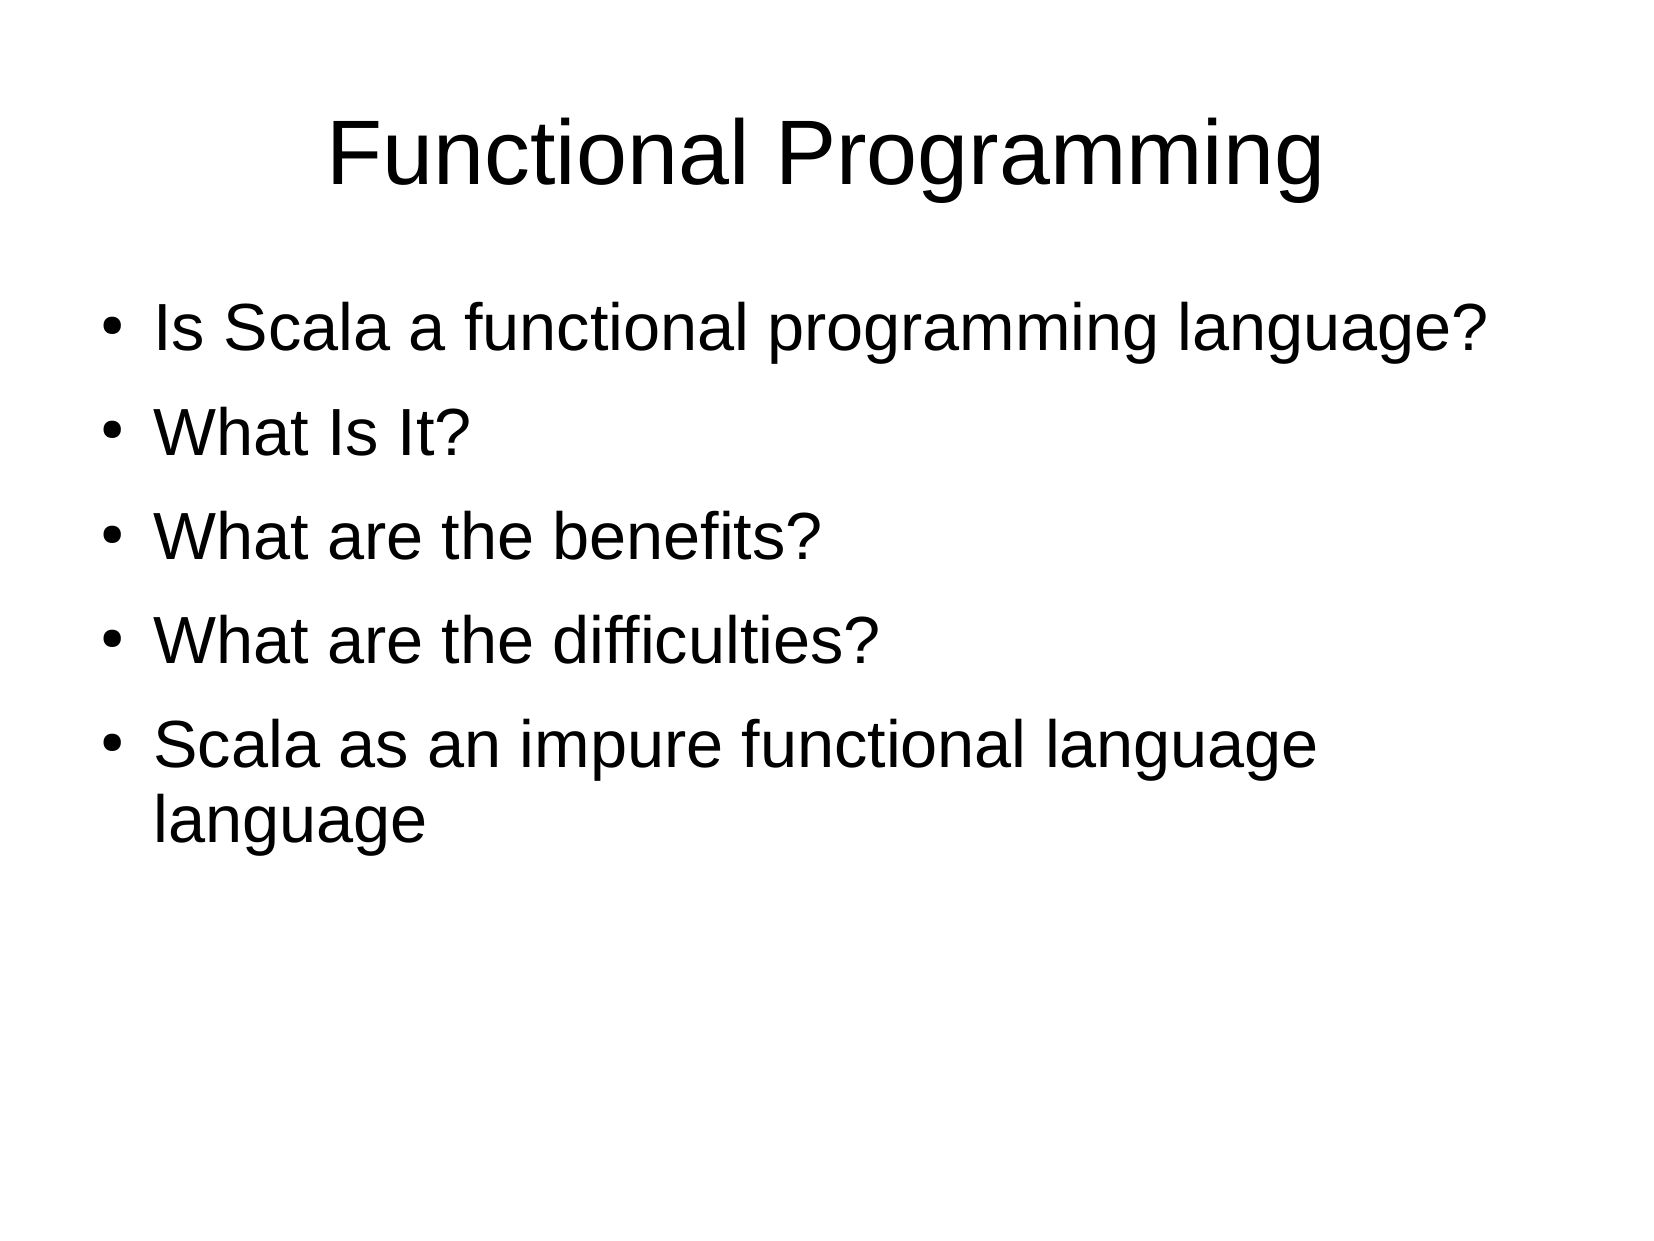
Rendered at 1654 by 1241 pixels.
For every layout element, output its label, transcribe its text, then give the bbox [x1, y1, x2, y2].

title Functional Programming [82, 49, 1571, 257]
list Is Scala a functional programming language? What Is It? What are the benefits? What are the difficulties? Scala as an impure functional language language [82, 290, 1571, 1010]
